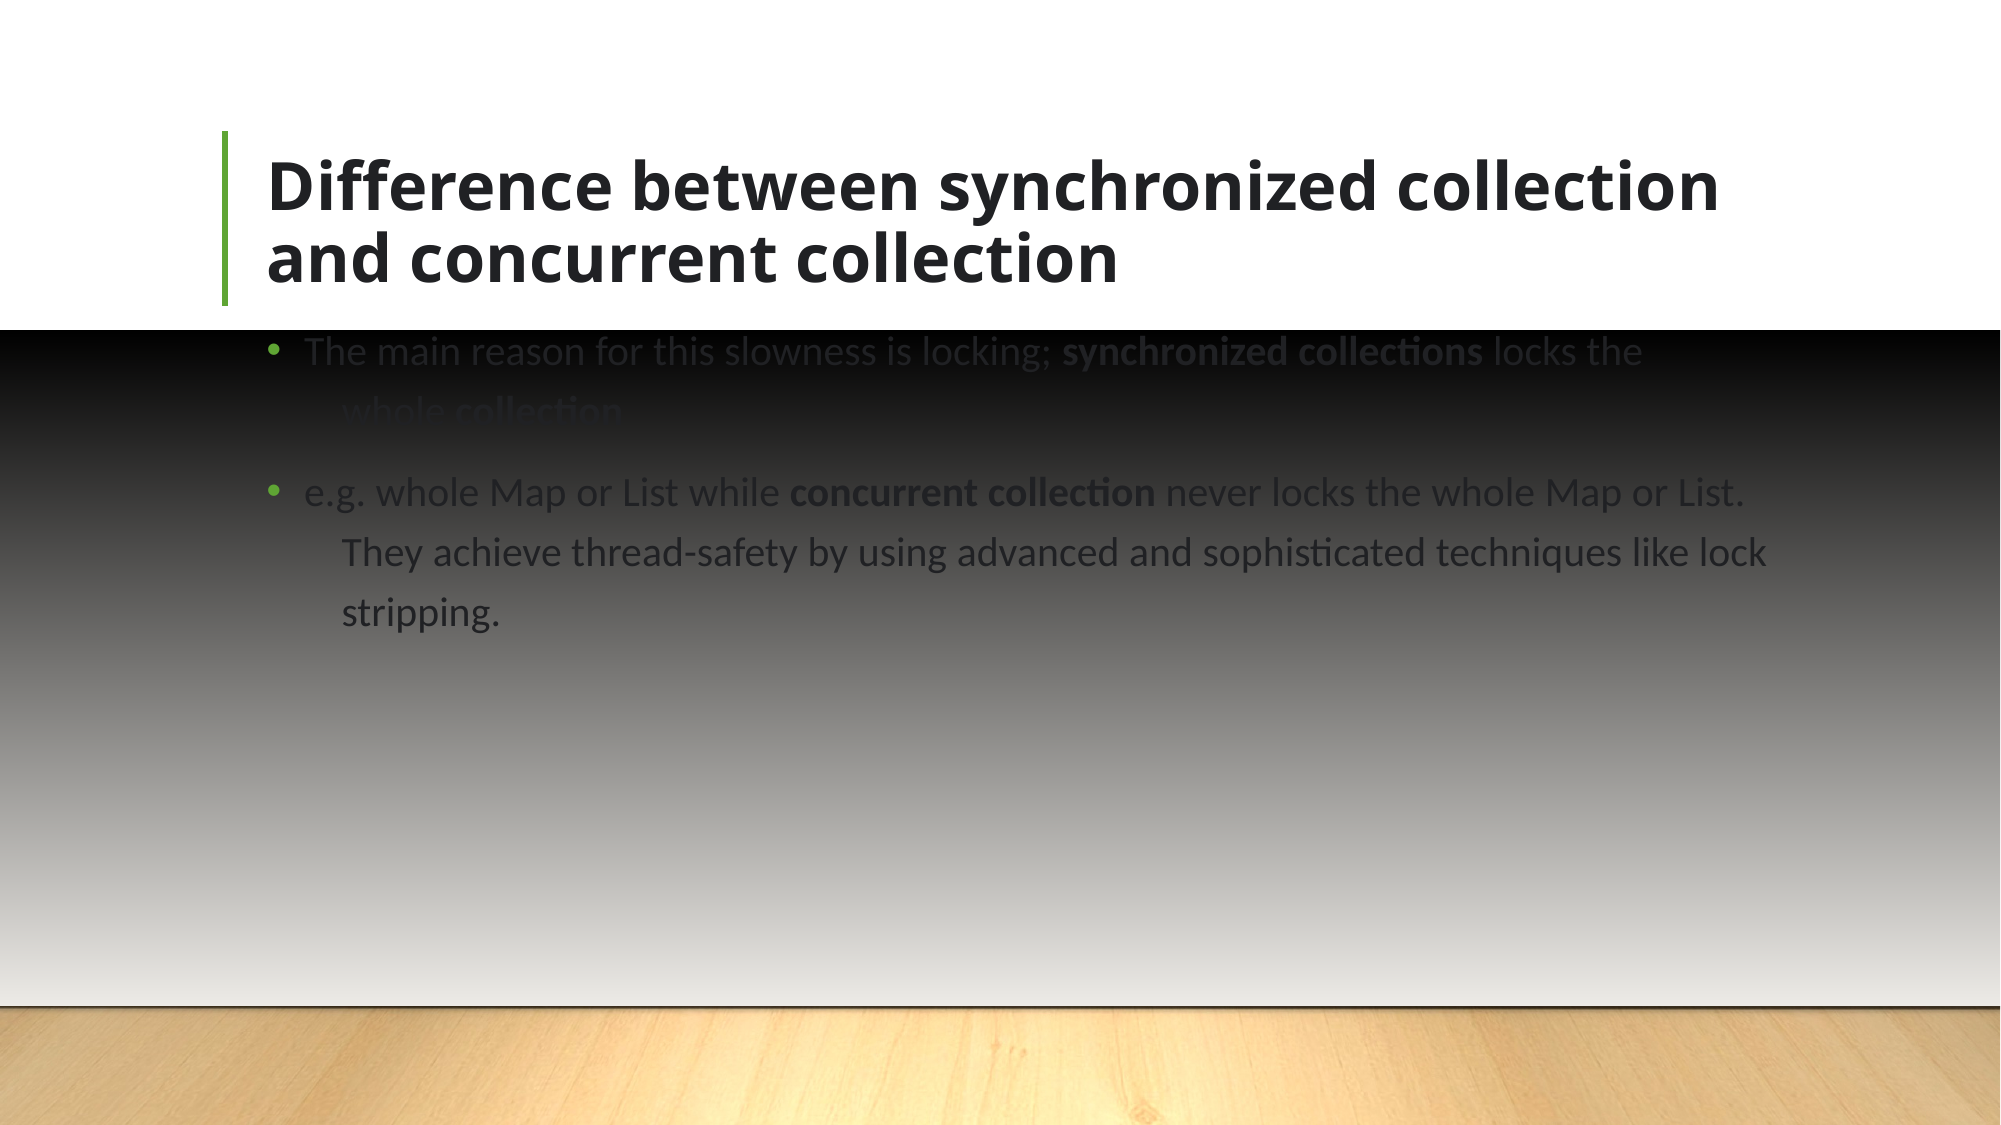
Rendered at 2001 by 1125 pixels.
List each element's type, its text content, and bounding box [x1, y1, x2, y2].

title Difference between synchronized collection and concurrent collection [251, 131, 1814, 305]
list The main reason for this slowness is locking; synchronized collections locks the whole collection e.g. whole Map or List while concurrent collection never locks the whole Map or List. They achieve thread-safety by using advanced and sophisticated techniques like lock stripping. [251, 306, 1814, 846]
